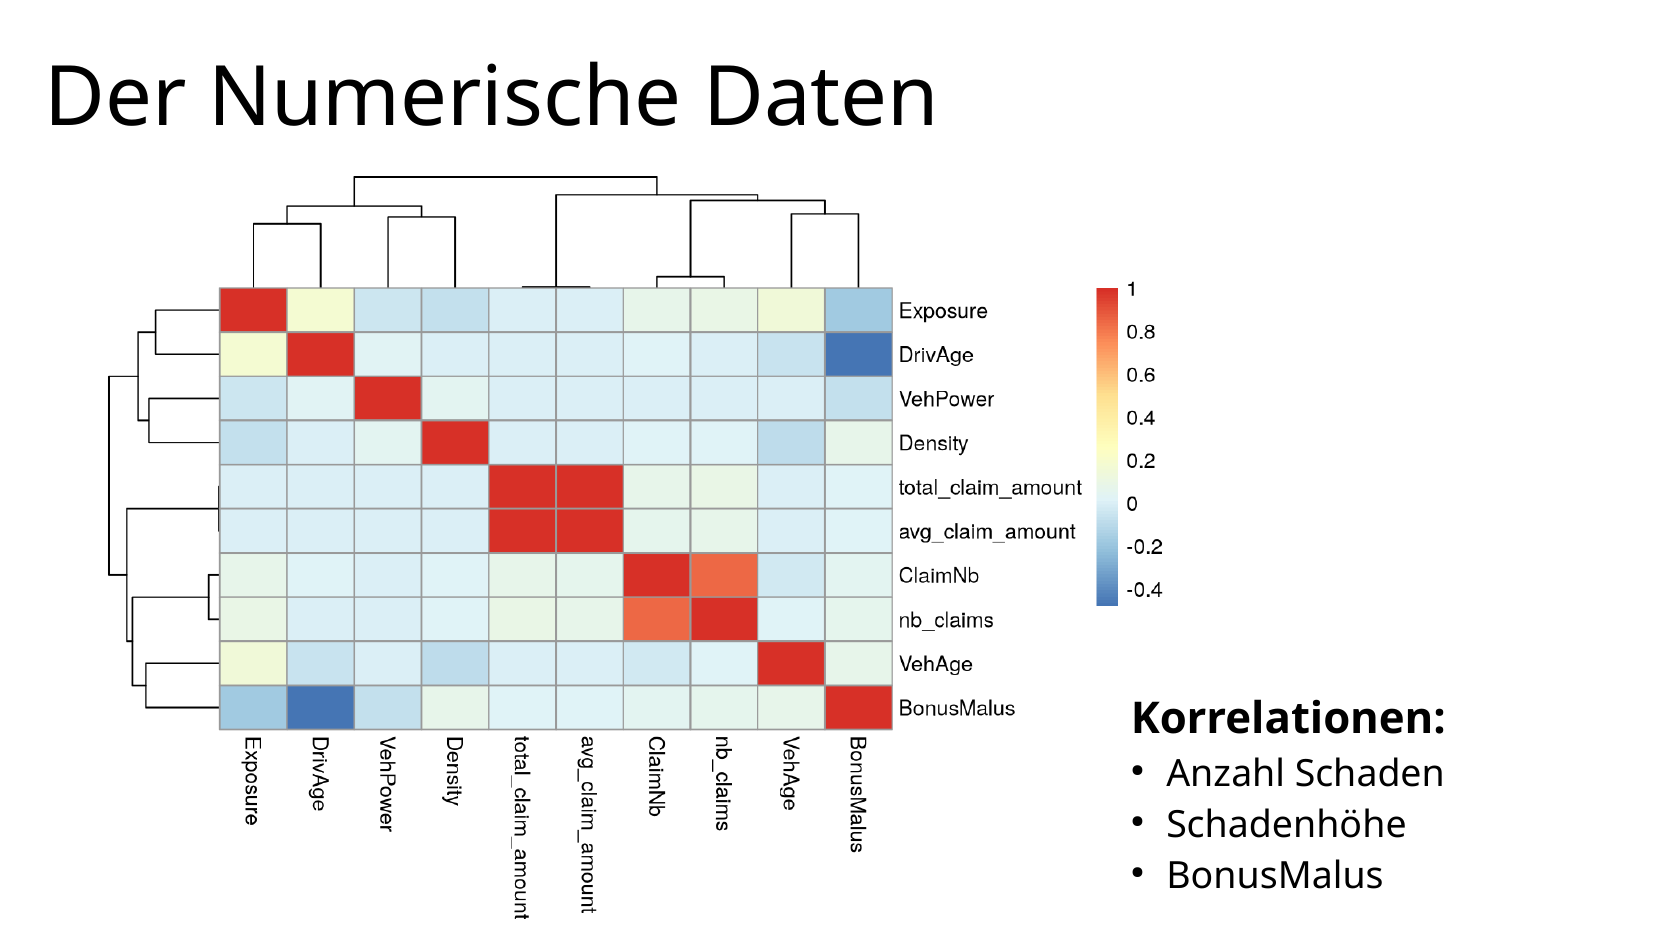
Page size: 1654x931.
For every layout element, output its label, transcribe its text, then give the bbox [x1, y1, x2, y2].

text_box Korrelationen: Anzahl Schaden Schadenhöhe BonusMalus [1116, 679, 1654, 888]
picture [103, 171, 1170, 931]
text_box Der Numerische Daten [29, 29, 1477, 146]
